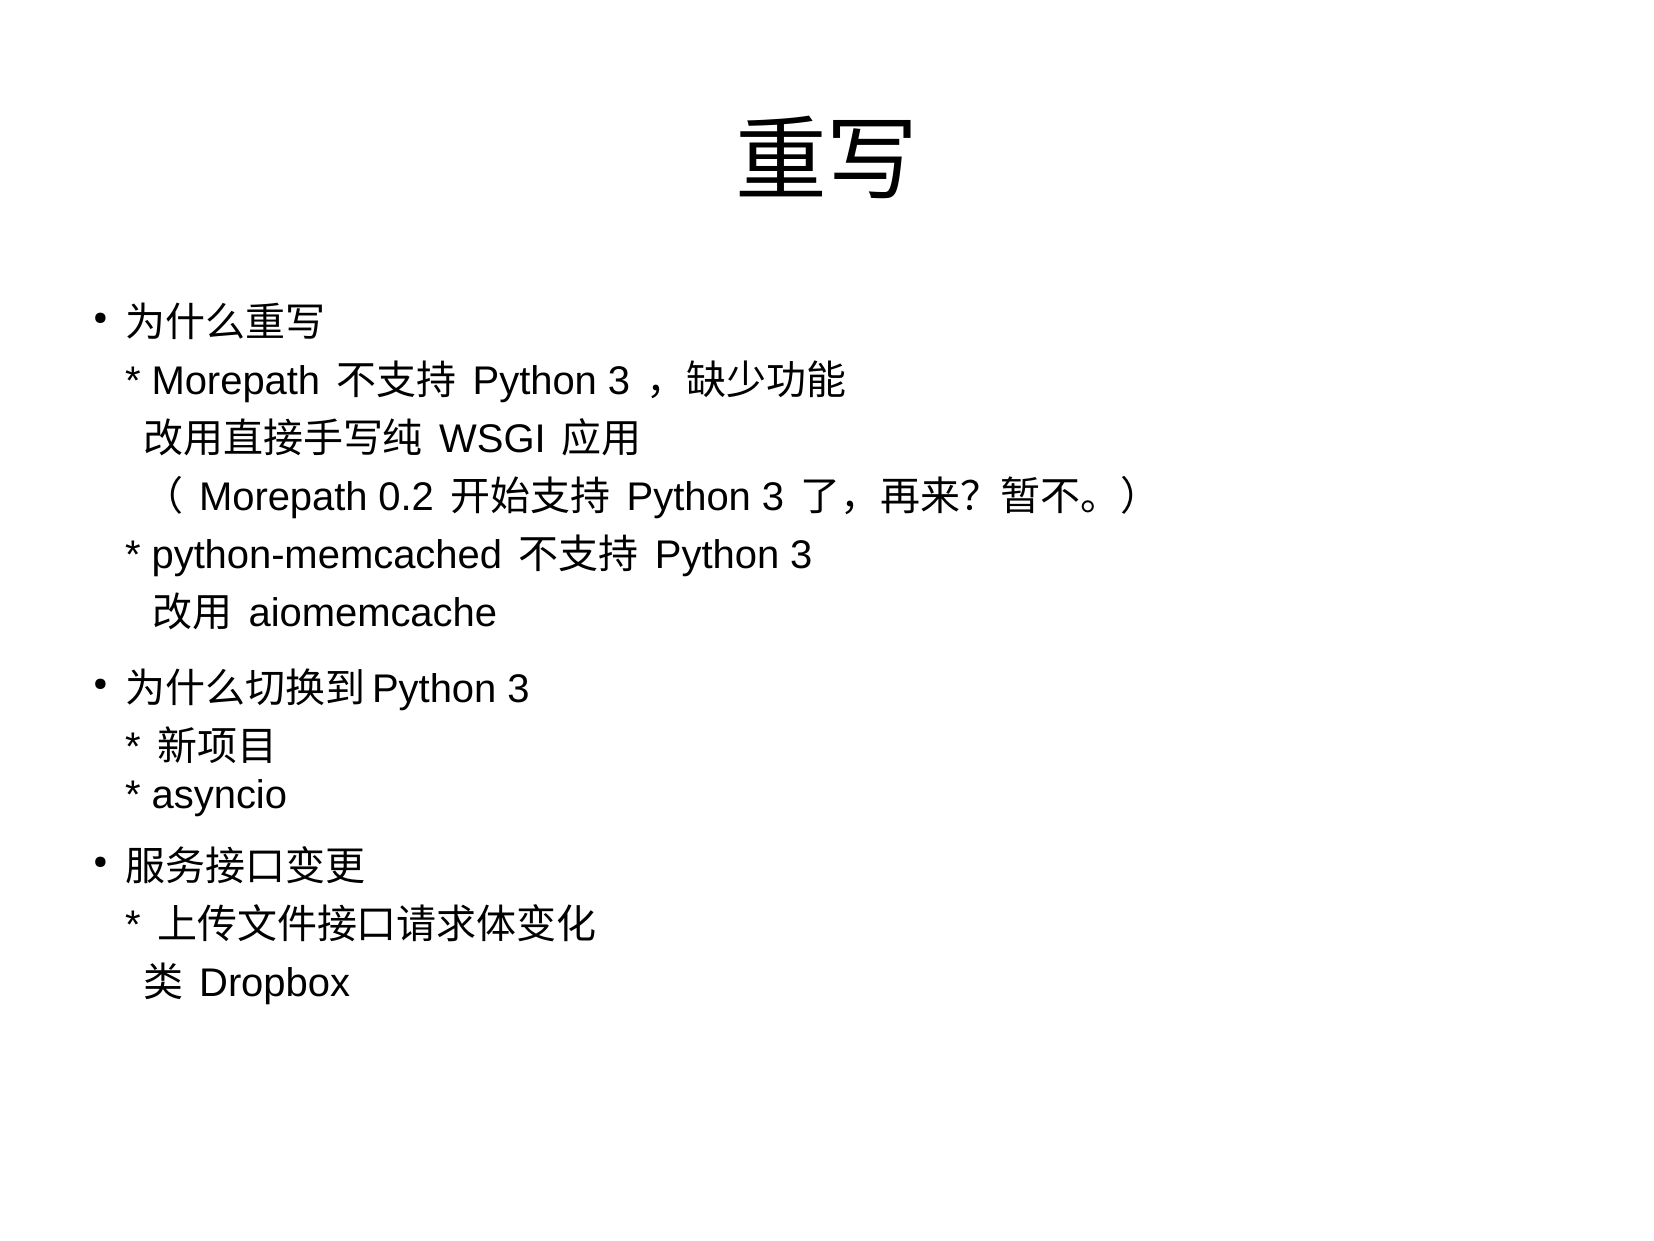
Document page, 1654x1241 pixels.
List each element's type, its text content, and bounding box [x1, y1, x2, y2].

title 重写 [82, 49, 1571, 257]
list 为什么重写 * Morepath 不支持 Python 3 ，缺少功能 改用直接手写纯 WSGI 应用 （ Morepath 0.2 开始支持 Python 3 了，再来？暂不。） * python-memcached 不支持 Python 3 改用 aiomemcache 为什么切换到Python 3 * 新项目 * asyncio 服务接口变更 * 上传文件接口请求体变化 类 Dropbox [82, 290, 1571, 1010]
